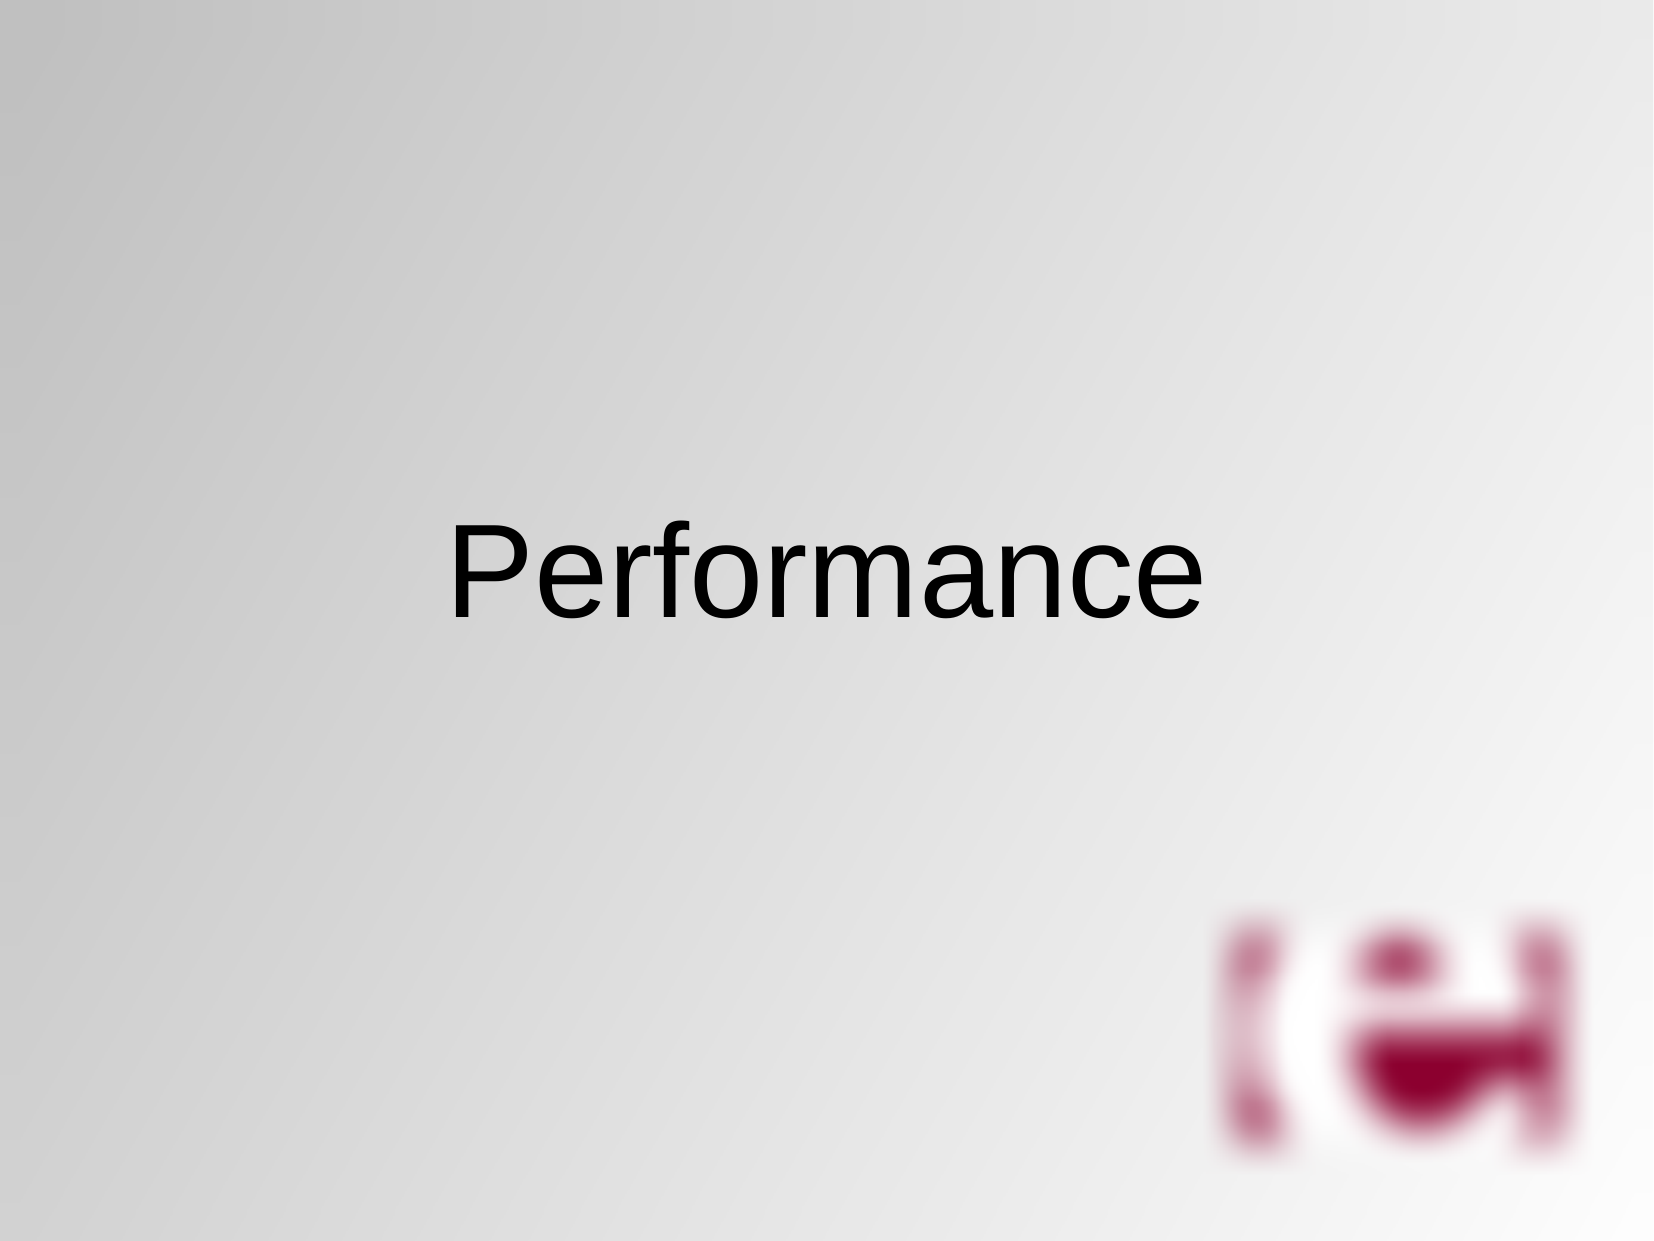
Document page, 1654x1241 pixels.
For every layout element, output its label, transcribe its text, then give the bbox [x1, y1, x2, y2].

subtitle Performance [82, 49, 1571, 1094]
picture [0, 0, 1654, 1241]
